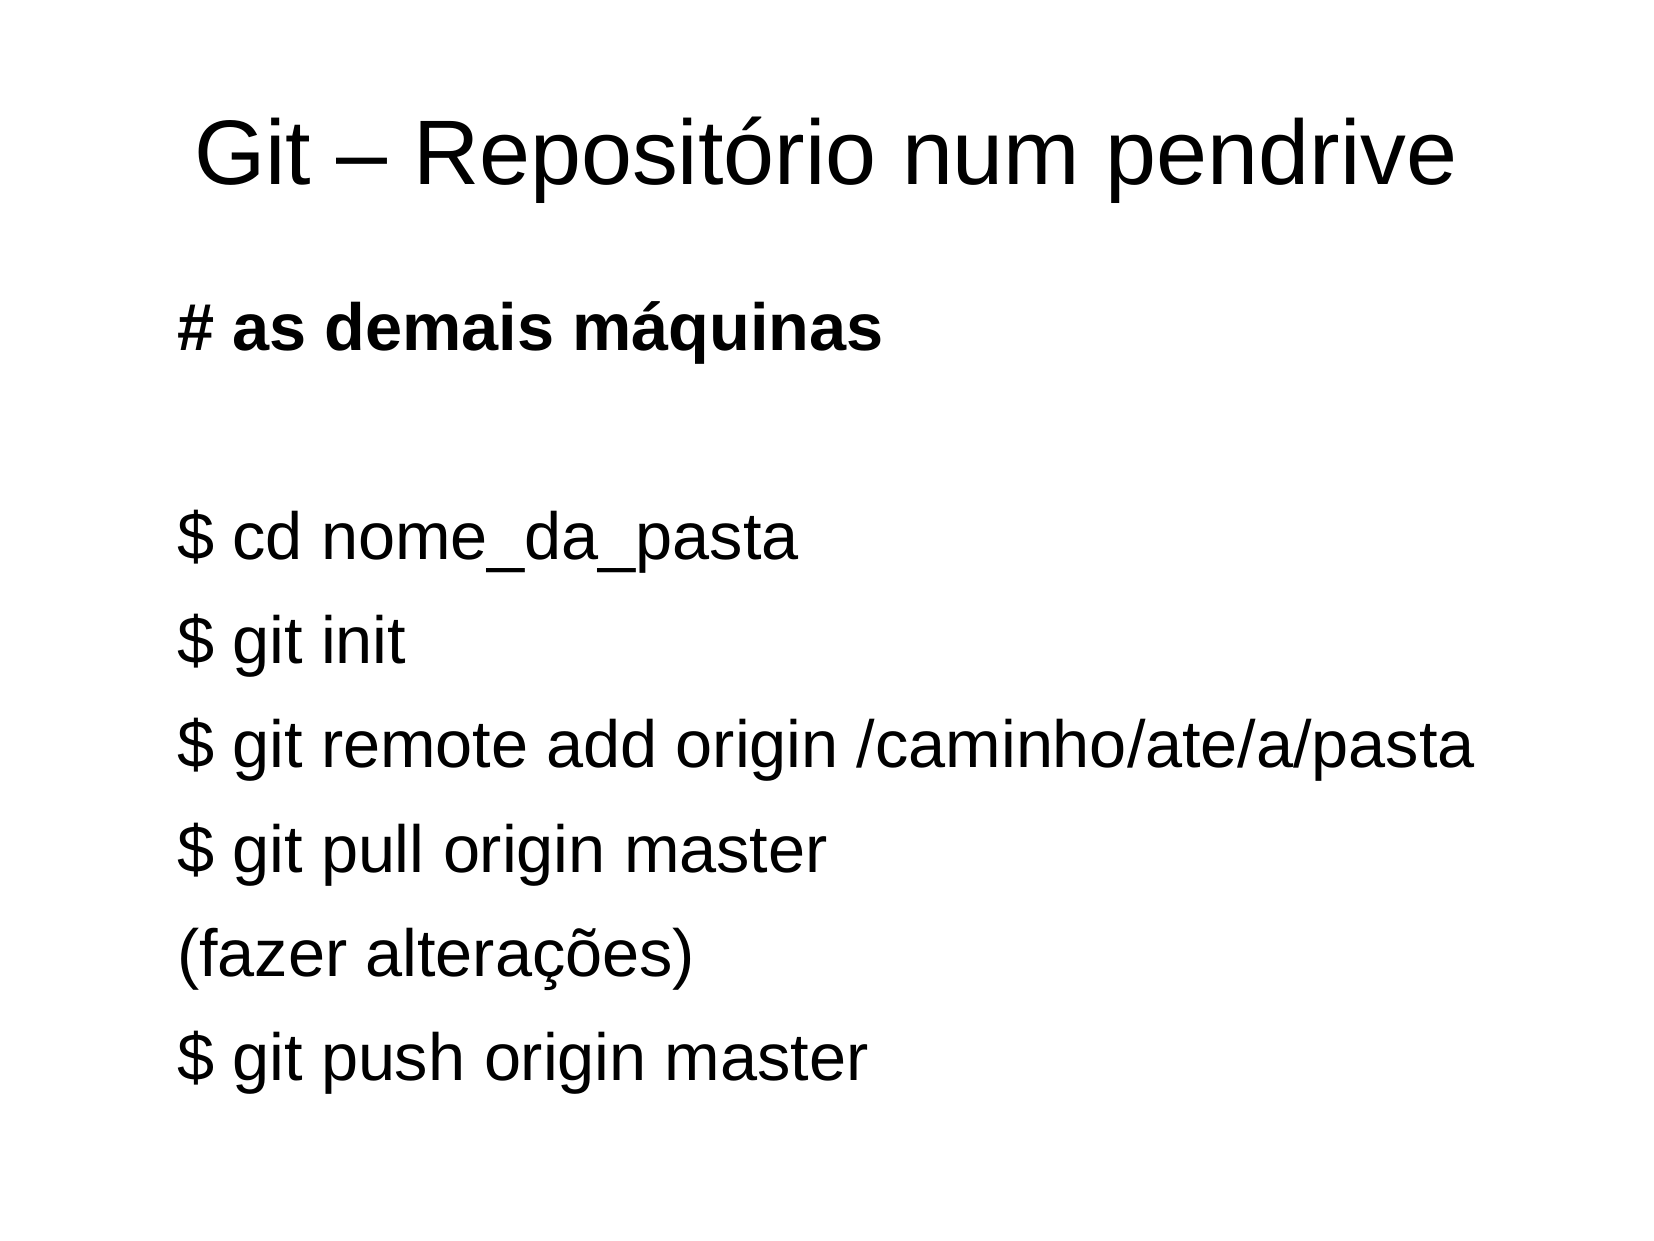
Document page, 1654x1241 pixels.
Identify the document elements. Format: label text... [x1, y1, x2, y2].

list # as demais máquinas $ cd nome_da_pasta $ git init $ git remote add origin /caminho/ate/a/pasta $ git pull origin master (fazer alterações) $ git push origin master [106, 290, 1572, 1158]
title Git – Repositório num pendrive [82, 49, 1571, 257]
